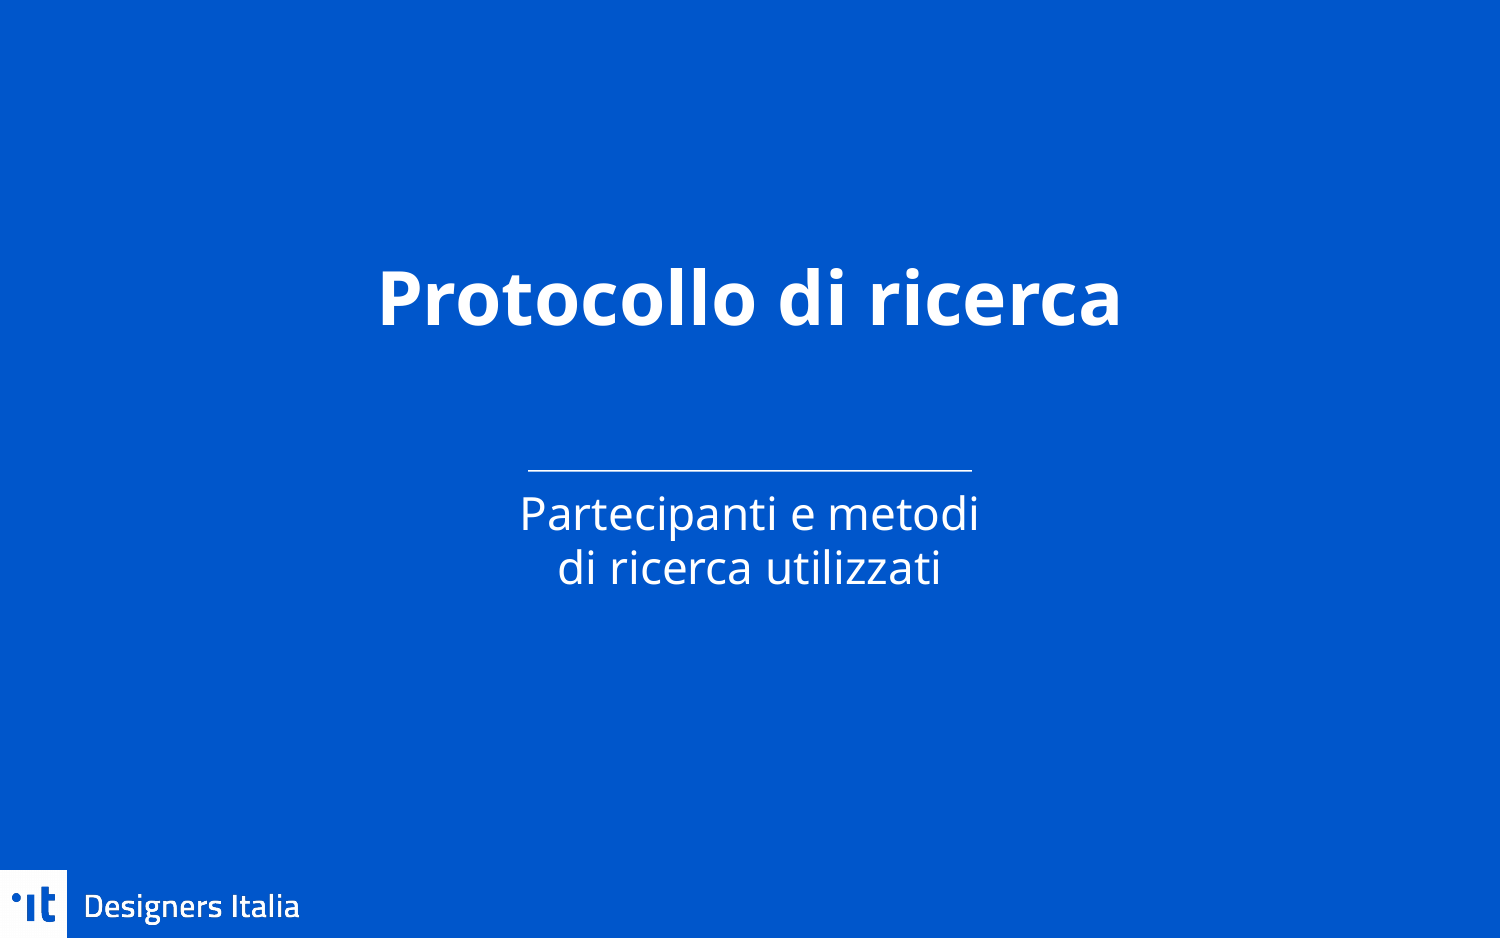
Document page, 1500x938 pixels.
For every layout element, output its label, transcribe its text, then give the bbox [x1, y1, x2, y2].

text_box Protocollo di ricerca [148, 172, 1351, 418]
picture [0, 870, 317, 938]
text_box Partecipanti e metodi di ricerca utilizzati [401, 513, 1099, 565]
